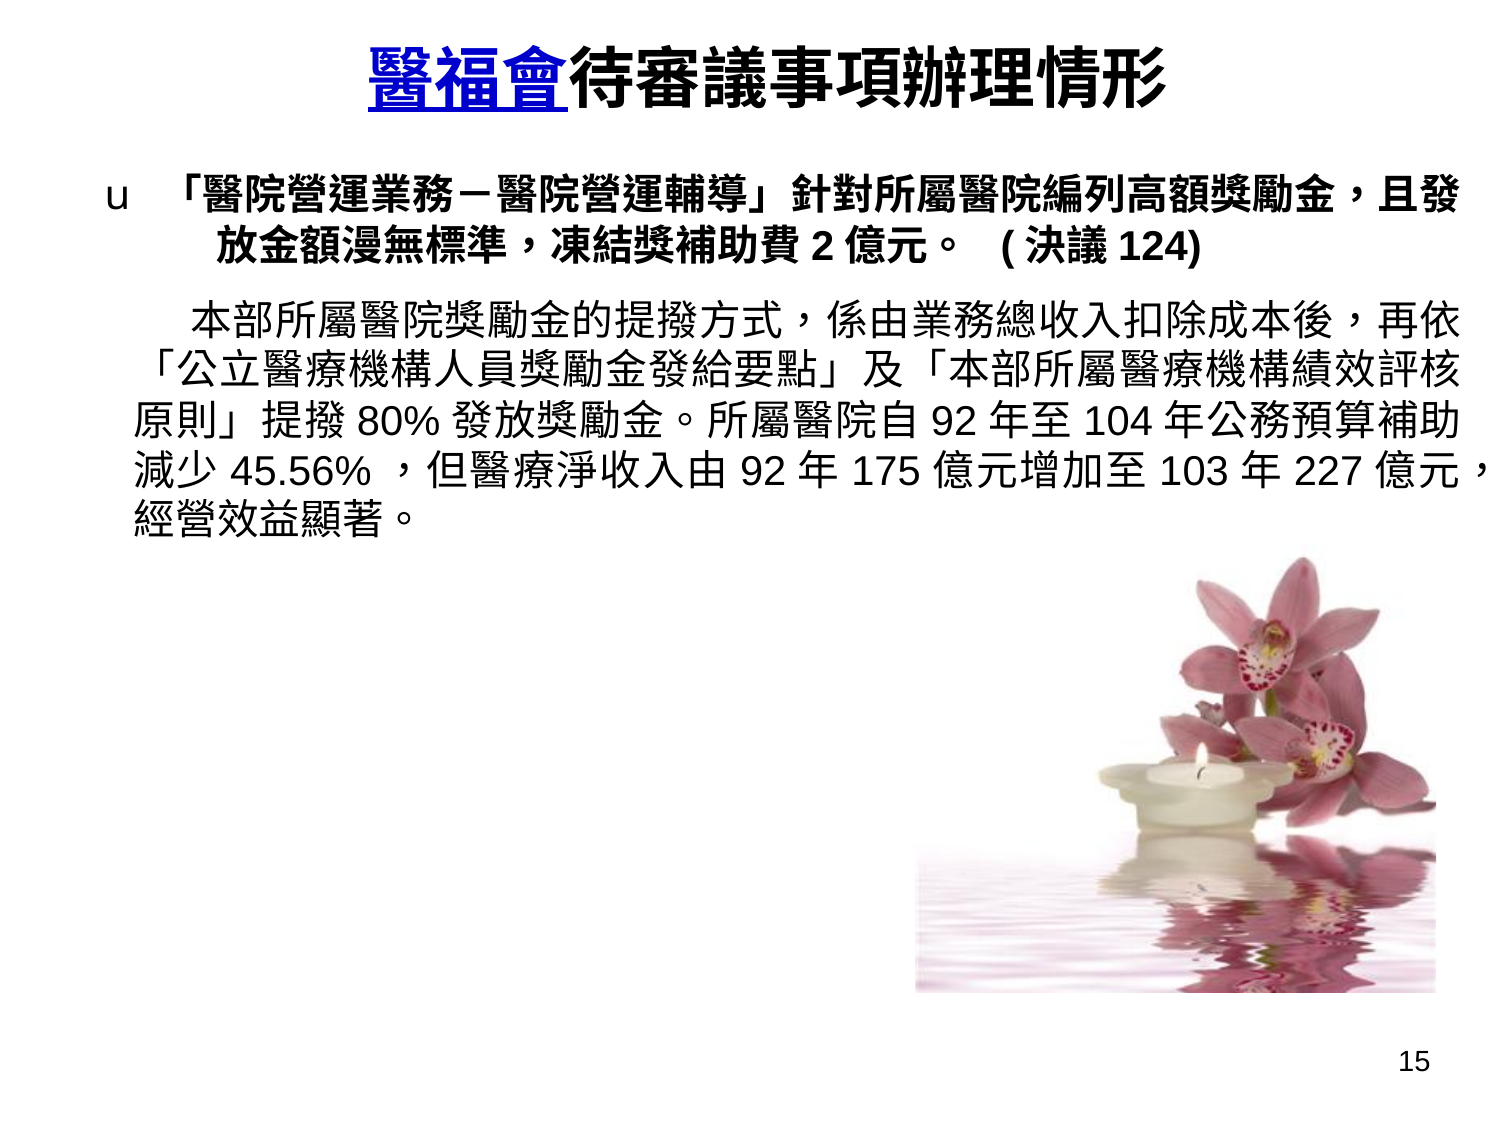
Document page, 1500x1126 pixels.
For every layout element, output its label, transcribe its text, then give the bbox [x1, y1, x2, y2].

text_box 「醫院營運業務－醫院營運輔導」針對所屬醫院編列高額獎勵金，且發放金額漫無標準，凍結獎補助費2億元。 (決議124) 本部所屬醫院獎勵金的提撥方式，係由業務總收入扣除成本後，再依「公立醫療機構人員獎勵金發給要點」及「本部所屬醫療機構績效評核原則」提撥80%發放獎勵金。所屬醫院自92年至104年公務預算補助減少45.56%，但醫療淨收入由92年175億元增加至103年227億元，經營效益顯著。 [35, 161, 1477, 1126]
picture [915, 521, 1437, 993]
text_box 醫福會待審議事項辦理情形 [100, 13, 1437, 137]
text_box 15 [1383, 1035, 1471, 1098]
